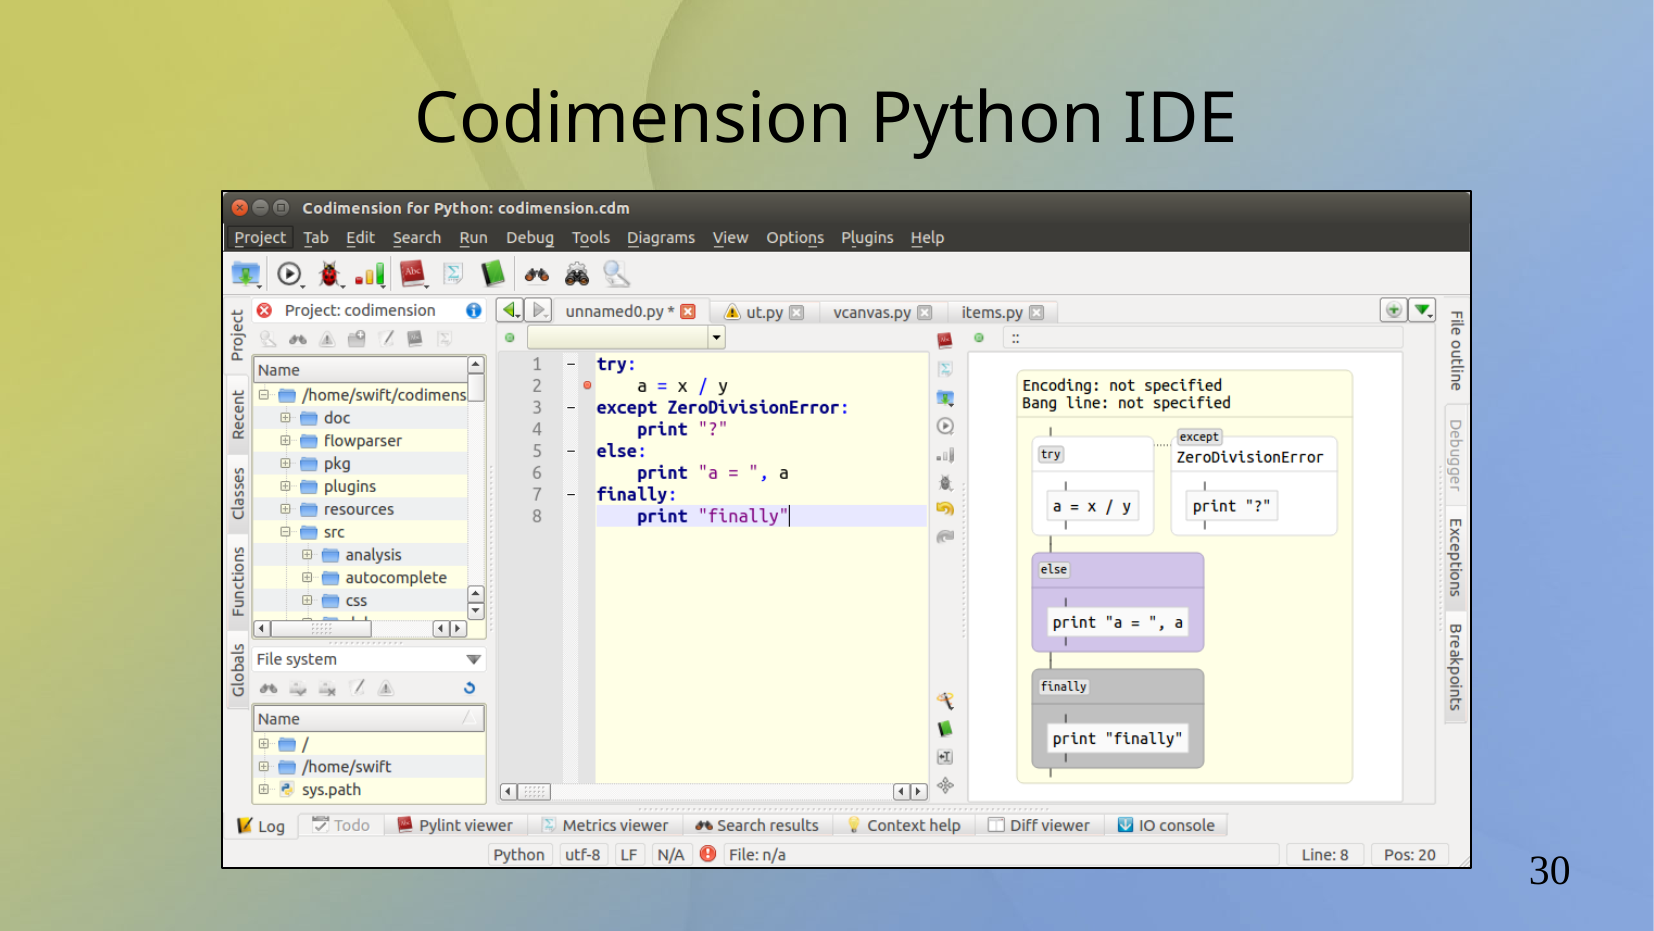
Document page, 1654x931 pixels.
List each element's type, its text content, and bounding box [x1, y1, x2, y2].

picture [0, 0, 1654, 931]
title Codimension Python IDE [82, 37, 1571, 193]
